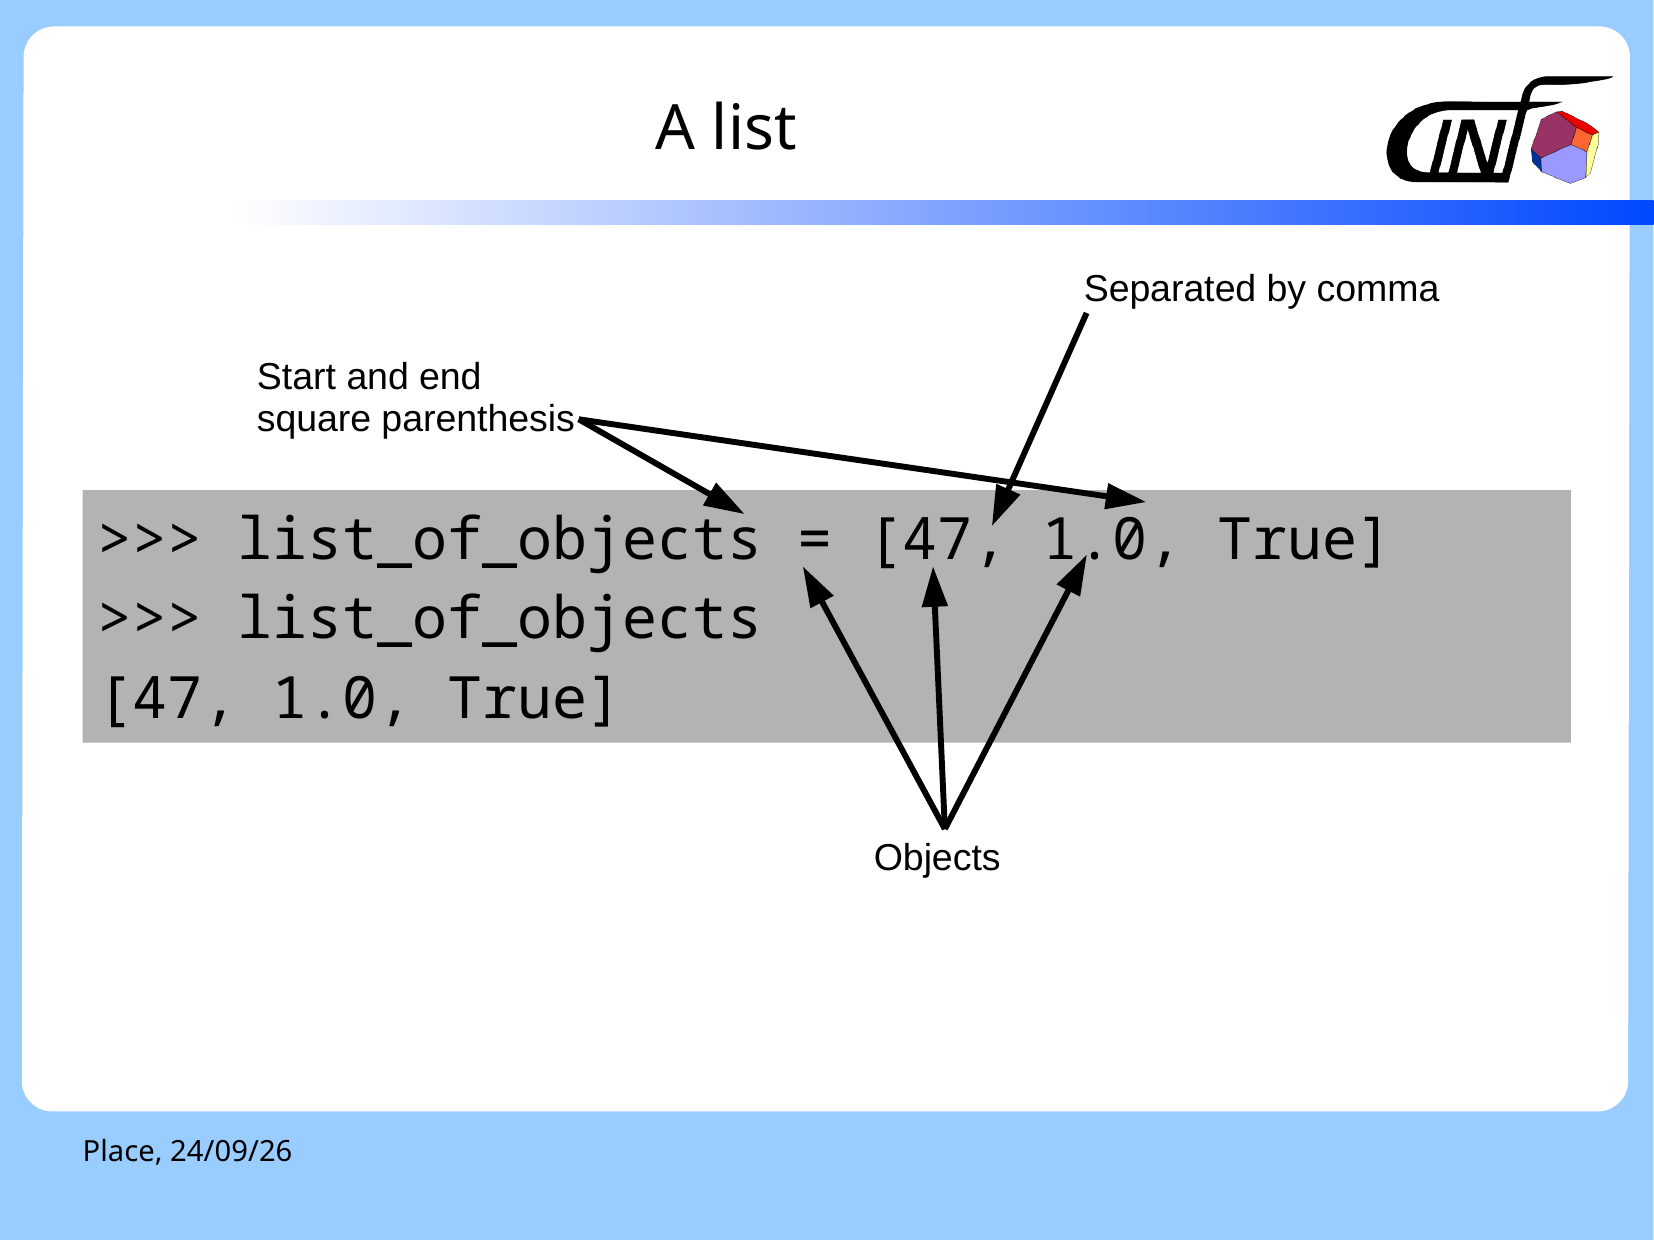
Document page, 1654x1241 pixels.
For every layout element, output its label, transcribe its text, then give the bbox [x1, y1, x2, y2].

title A list [82, 49, 1371, 201]
table_header B [956, 201, 961, 224]
text_box >>> list_of_objects = [47, 1.0, True] >>> list_of_objects [47, 1.0, True] [82, 490, 1571, 681]
text_box Separated by comma [1068, 259, 1455, 317]
text_box Objects [859, 829, 1016, 886]
text_box Start and end square parenthesis [242, 348, 590, 448]
picture [1386, 76, 1613, 184]
